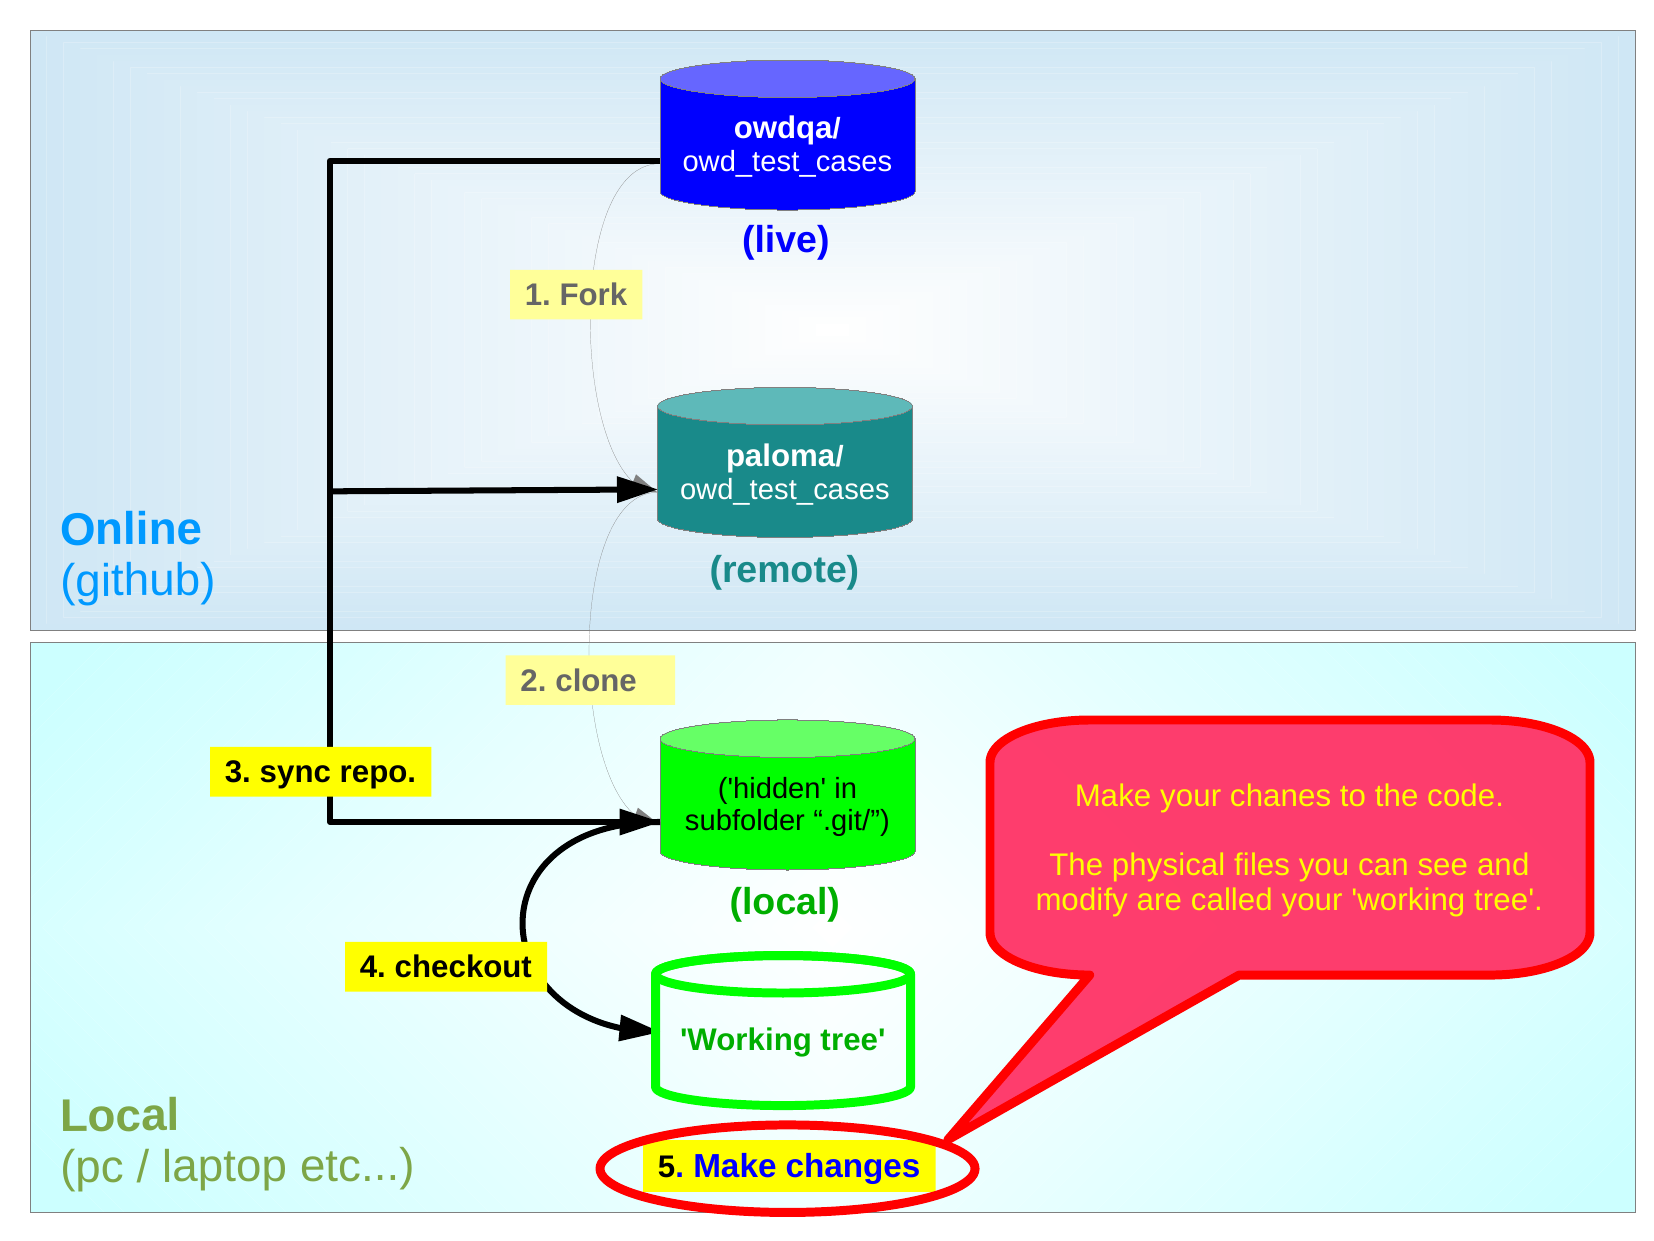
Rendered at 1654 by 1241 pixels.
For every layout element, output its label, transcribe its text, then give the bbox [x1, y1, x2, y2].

text_box [333, 642, 629, 819]
text_box ('hidden' in subfolder “.git/”) [660, 739, 916, 871]
text_box 2. clone [505, 655, 676, 705]
text_box 4. checkout [345, 941, 548, 992]
text_box [936, 1147, 970, 1190]
text_box [333, 164, 649, 488]
text_box (local) [714, 873, 856, 930]
text_box Make your chanes to the code. The physical files you can see and modify are called your 'working tree'. [947, 720, 1591, 1140]
text_box [671, 1130, 904, 1140]
text_box 'Working tree' [655, 976, 911, 1106]
text_box owdqa/ owd_test_cases [660, 79, 916, 210]
text_box [30, 642, 1636, 1213]
text_box Local (pc / laptop etc...) [45, 1080, 430, 1200]
text_box [30, 30, 1636, 631]
text_box (live) [727, 210, 845, 268]
text_box [333, 493, 635, 631]
text_box [647, 1192, 928, 1207]
text_box 3. sync repo. [210, 746, 432, 797]
text_box 5. Make changes [643, 1140, 936, 1192]
text_box [605, 1146, 643, 1191]
text_box paloma/ owd_test_cases [657, 408, 913, 538]
text_box Online (github) [45, 495, 231, 614]
text_box 1. Fork [510, 269, 643, 320]
text_box (remote) [694, 540, 875, 598]
